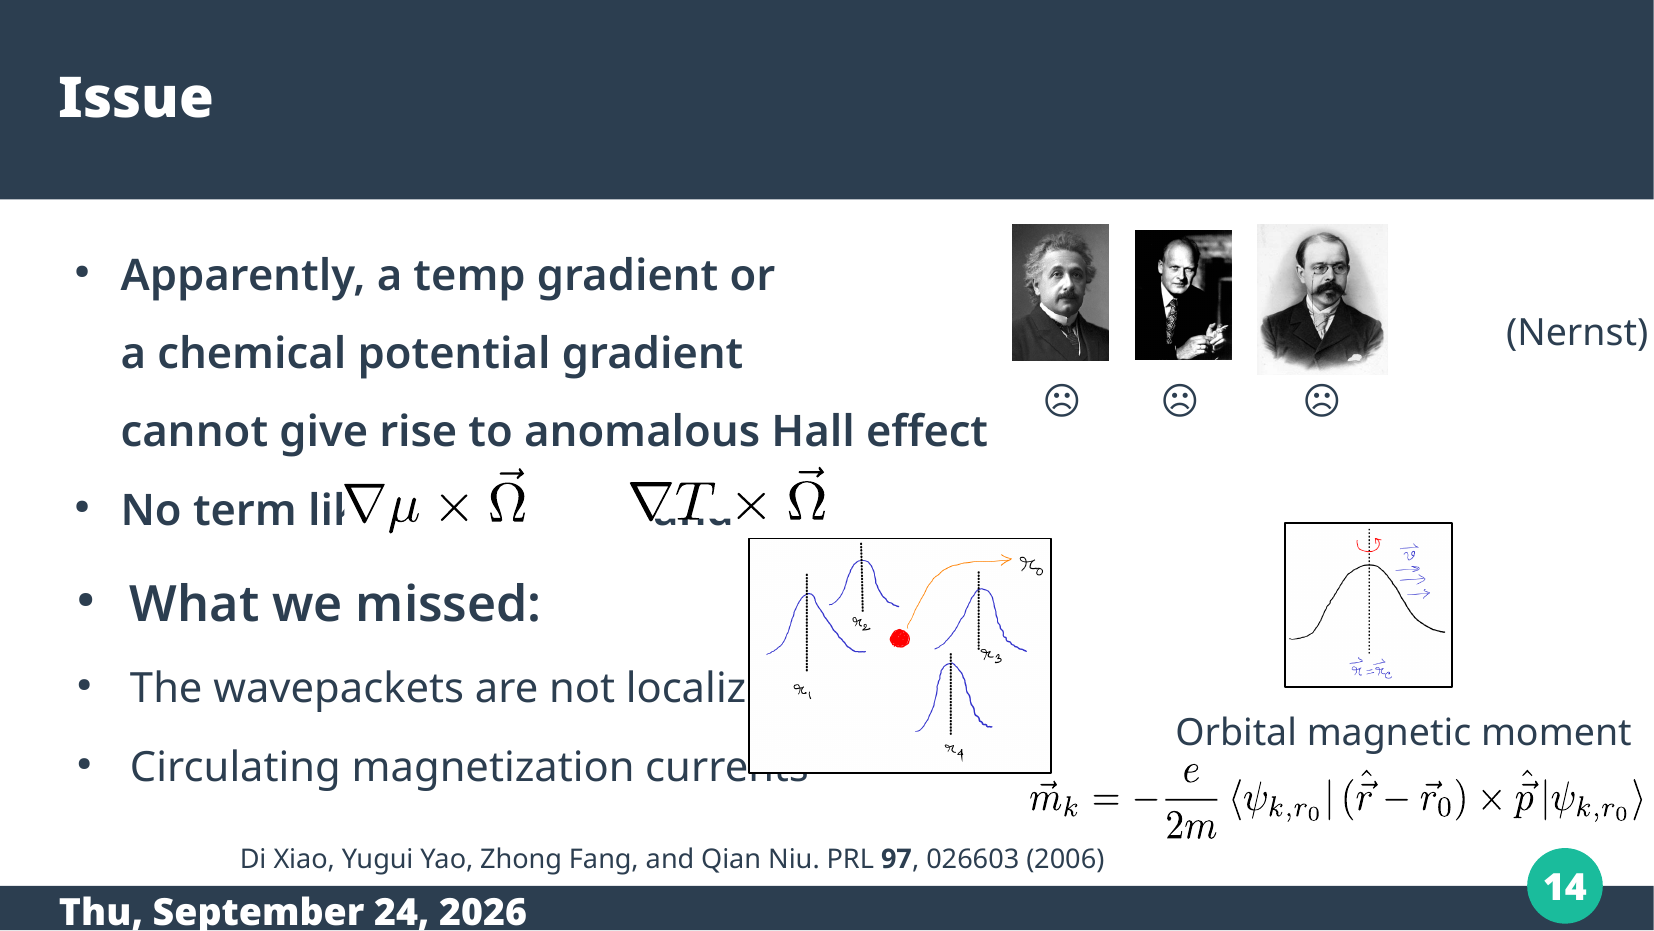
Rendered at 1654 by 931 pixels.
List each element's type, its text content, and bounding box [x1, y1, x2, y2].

text_box (Nernst) [1491, 87, 1648, 371]
list Apparently, a temp gradient or a chemical potential gradient cannot give rise to anomalous Hall effect No term like and [59, 243, 1595, 540]
list What we missed: The wavepackets are not localized Circulating magnetization currents [59, 567, 1595, 864]
picture [1285, 523, 1452, 686]
text_box Orbital magnetic moment [1160, 696, 1595, 766]
text_box ☹️ [1027, 365, 1097, 434]
picture [1012, 224, 1109, 361]
picture [1257, 224, 1388, 376]
title Issue [59, 37, 1595, 155]
text_box [344, 468, 526, 534]
text_box ☹️ [1145, 365, 1215, 434]
text_box [629, 466, 826, 522]
picture [750, 539, 1051, 772]
text_box [1595, 766, 1643, 837]
text_box ☹️ [1287, 365, 1357, 434]
text_box Di Xiao, Yugui Yao, Zhong Fang, and Qian Niu. PRL 97, 026603 (2006) [225, 831, 1014, 886]
picture [1135, 230, 1232, 360]
